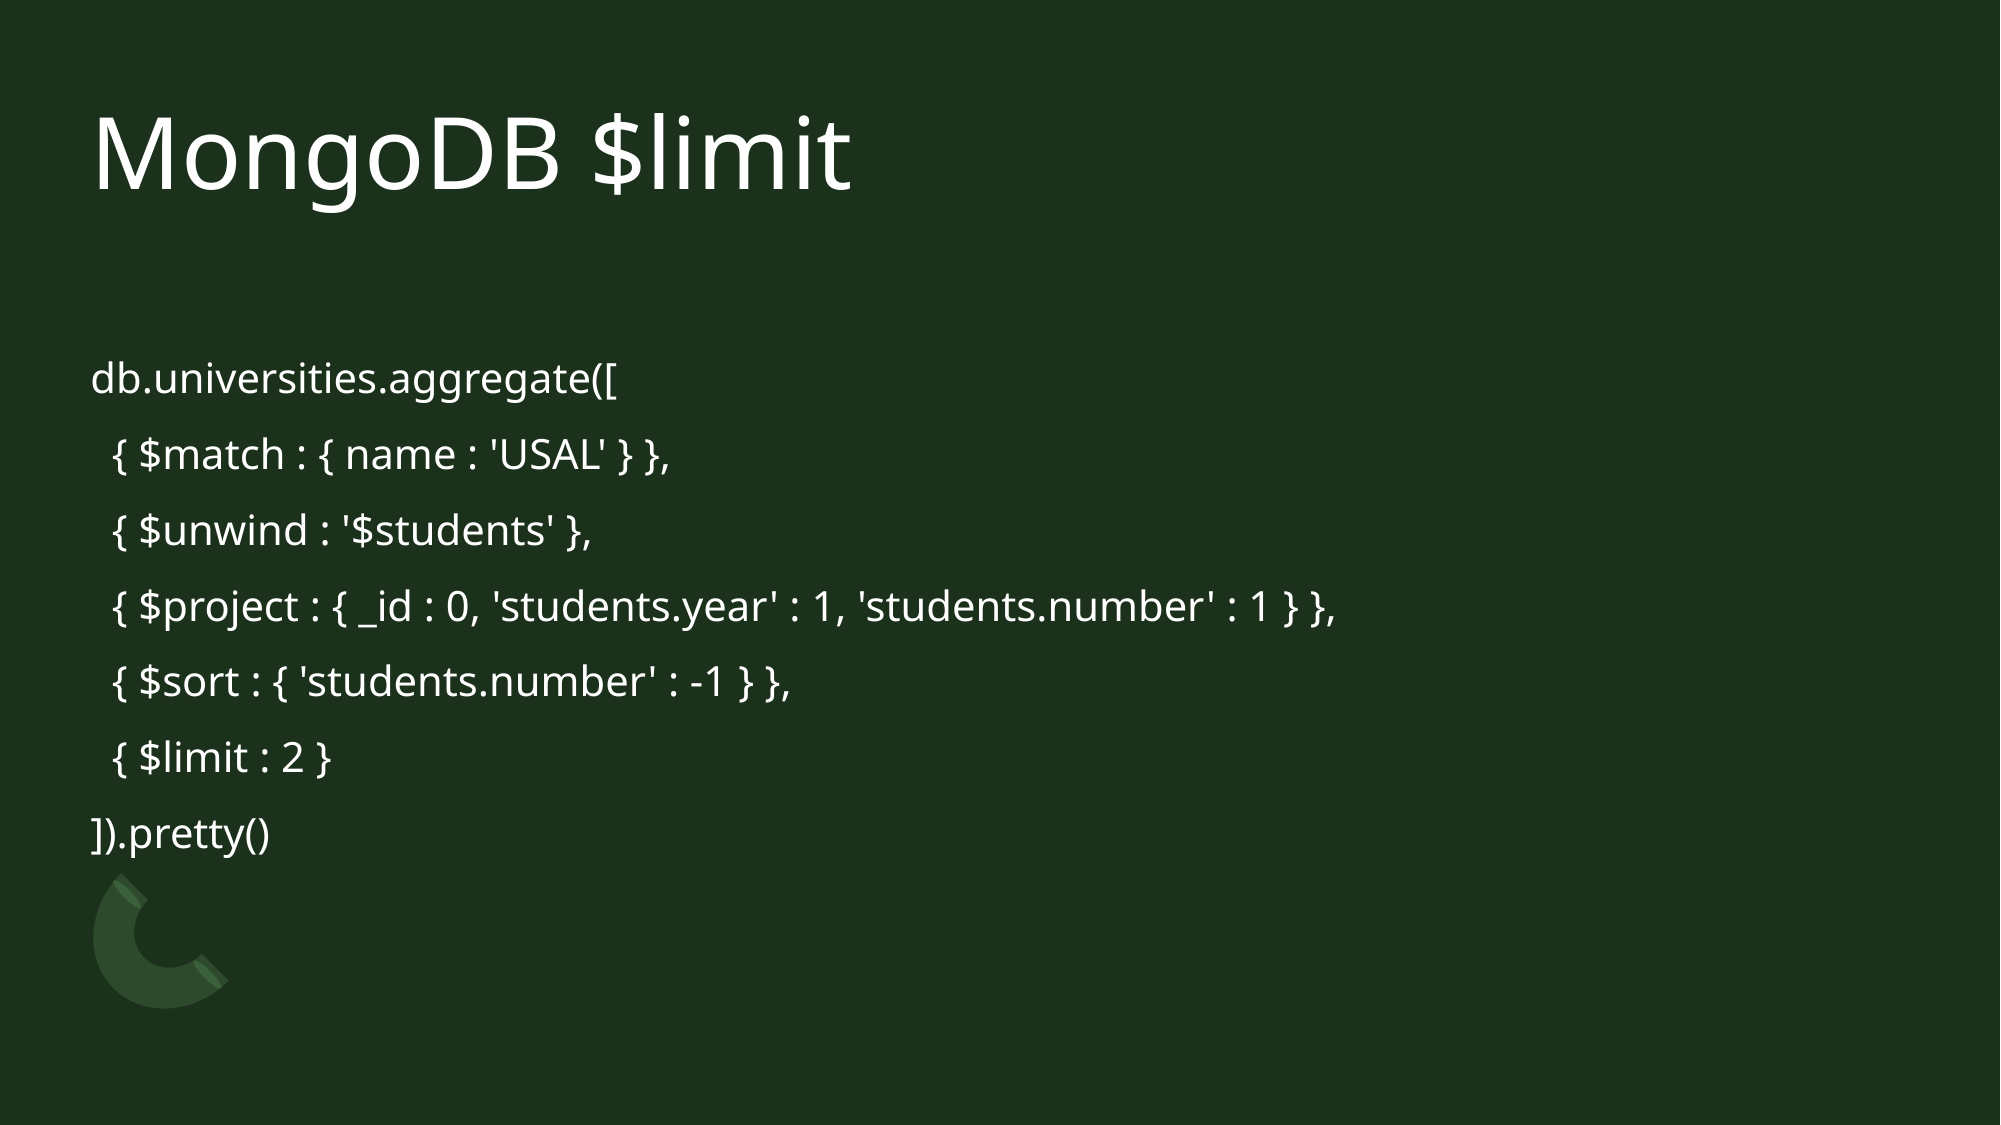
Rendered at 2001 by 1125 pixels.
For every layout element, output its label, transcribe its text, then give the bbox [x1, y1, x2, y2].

list db.universities.aggregate([ { $match : { name : 'USAL' } }, { $unwind : '$students' }, { $project : { _id : 0, 'students.year' : 1, 'students.number' : 1 } }, { $sort : { 'students.number' : -1 } }, { $limit : 2 } ]).pretty() [90, 346, 1910, 1000]
title MongoDB $limit [90, 90, 1910, 309]
